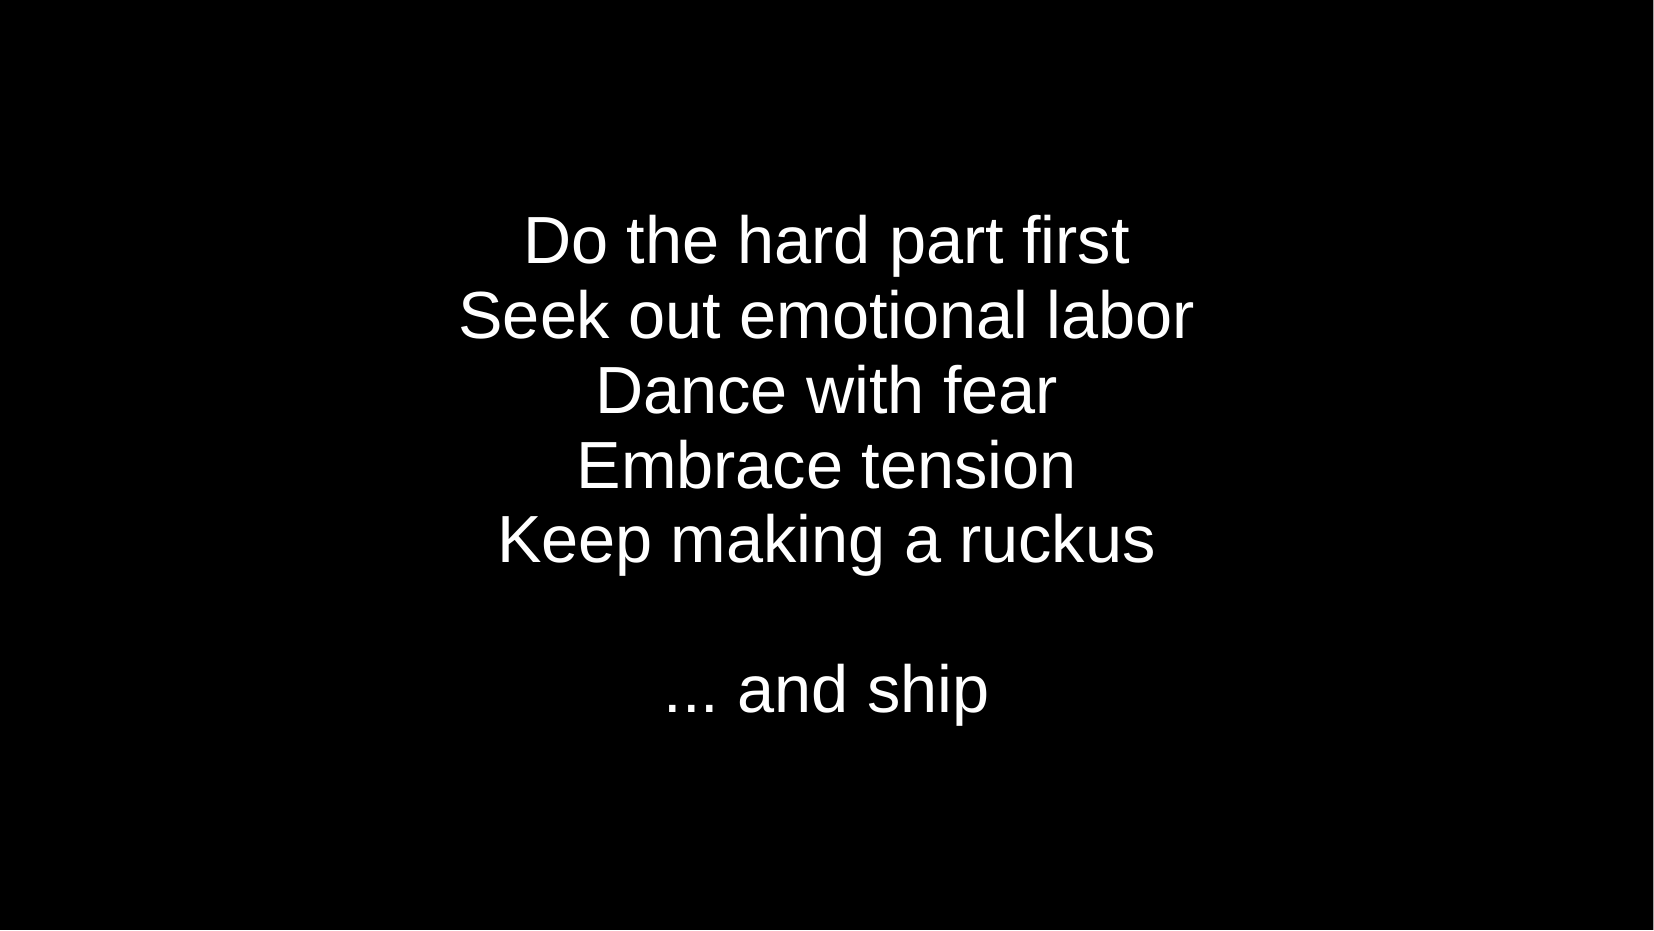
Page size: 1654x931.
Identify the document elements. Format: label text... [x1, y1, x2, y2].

subtitle Do the hard part first Seek out emotional labor Dance with fear Embrace tension Keep making a ruckus ... and ship [82, 105, 1571, 826]
